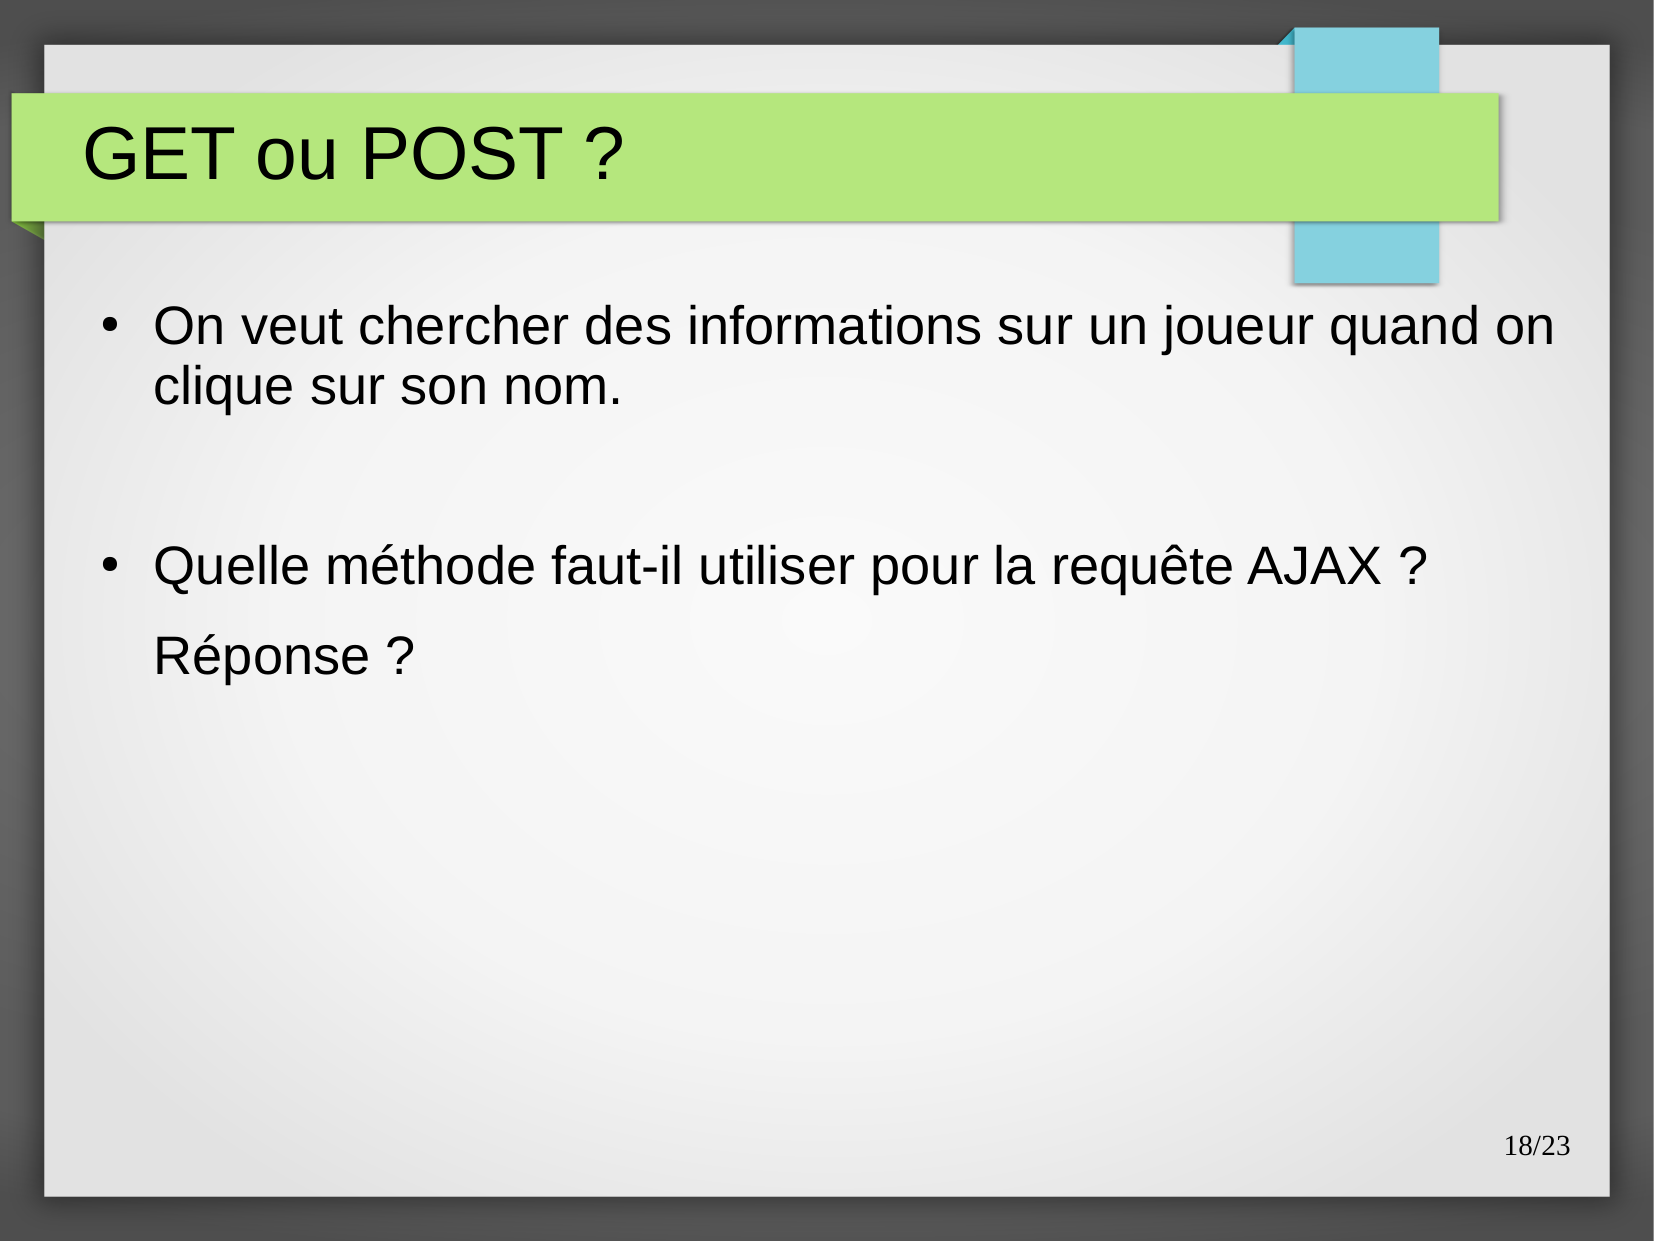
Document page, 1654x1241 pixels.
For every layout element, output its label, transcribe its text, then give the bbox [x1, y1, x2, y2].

list On veut chercher des informations sur un joueur quand on clique sur son nom. Quelle méthode faut-il utiliser pour la requête AJAX ? Réponse ? [82, 295, 1571, 1015]
title GET ou POST ? [82, 94, 1264, 213]
picture [0, 0, 1654, 1241]
